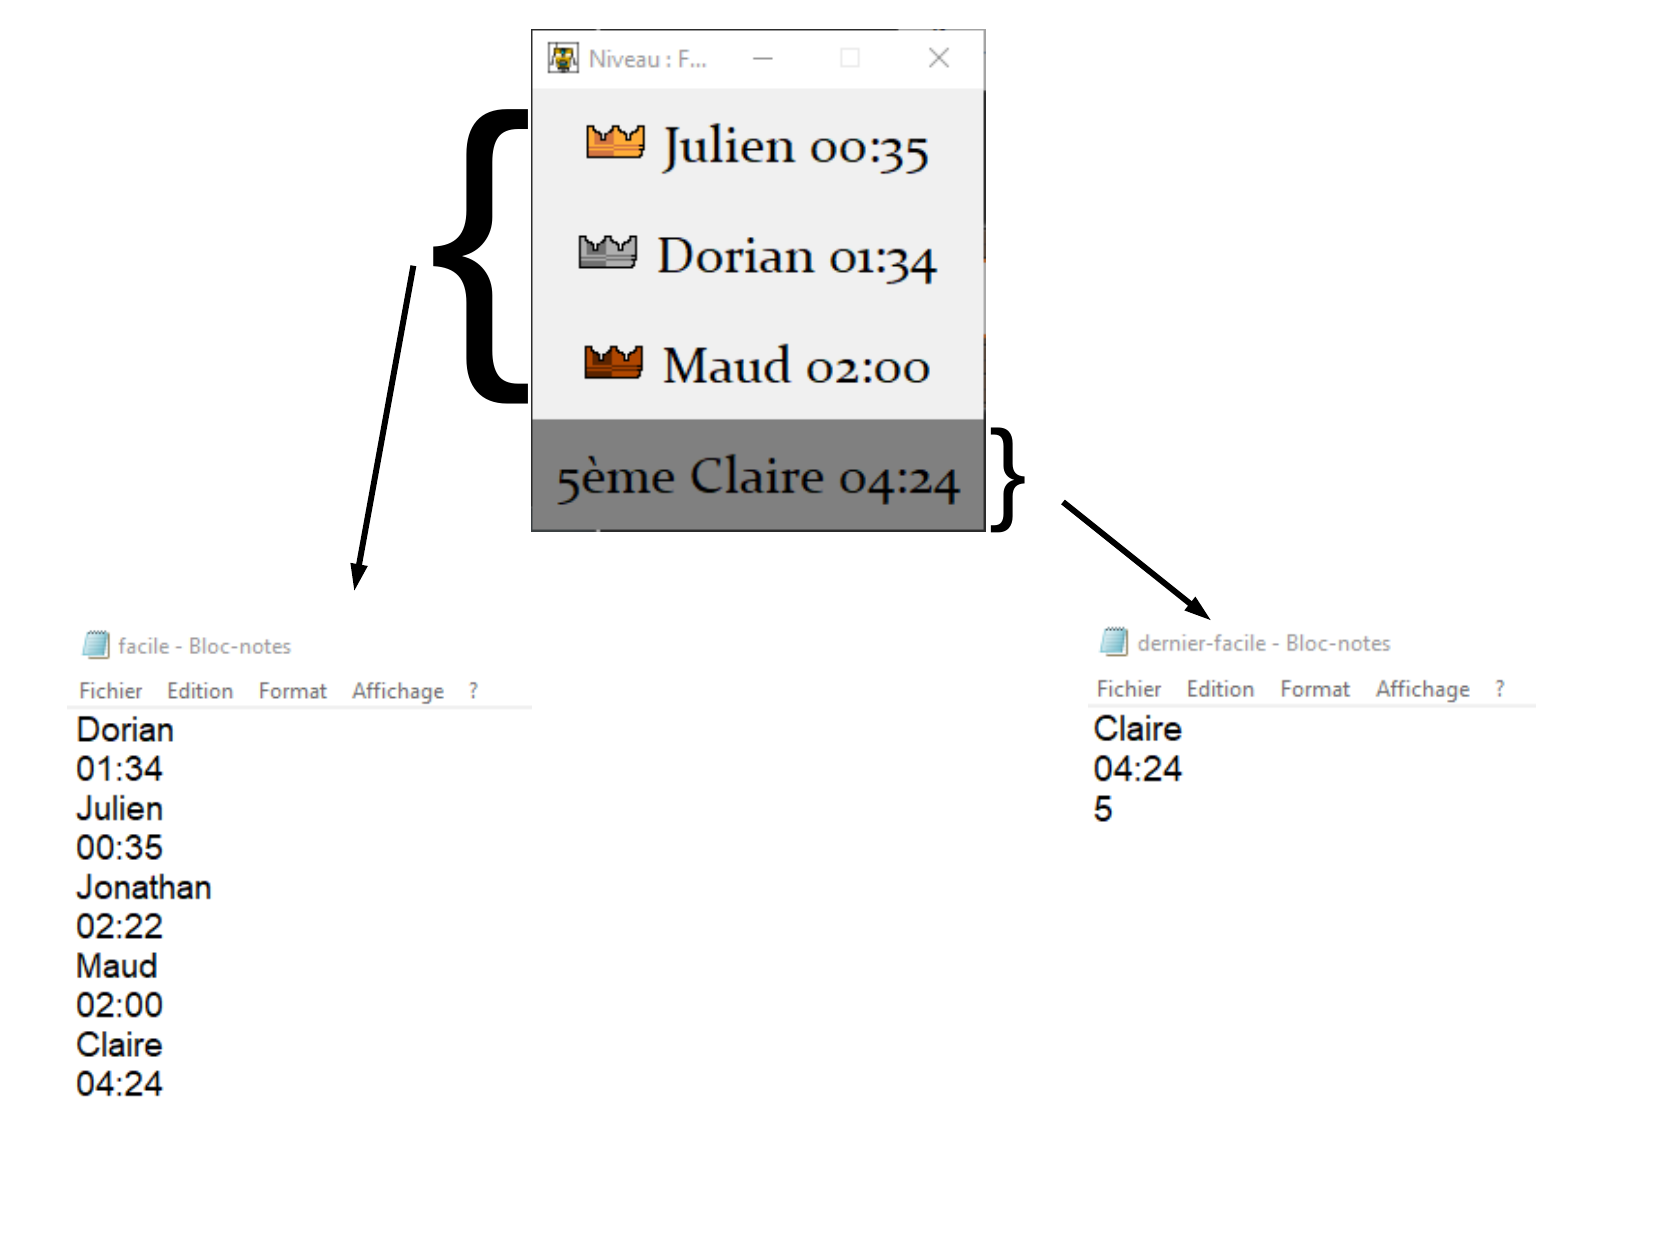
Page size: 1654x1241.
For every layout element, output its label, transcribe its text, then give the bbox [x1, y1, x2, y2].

picture [1088, 620, 1536, 886]
picture [531, 29, 986, 532]
text_box { [413, 45, 768, 414]
picture [67, 620, 532, 1142]
text_box } [974, 400, 1110, 768]
